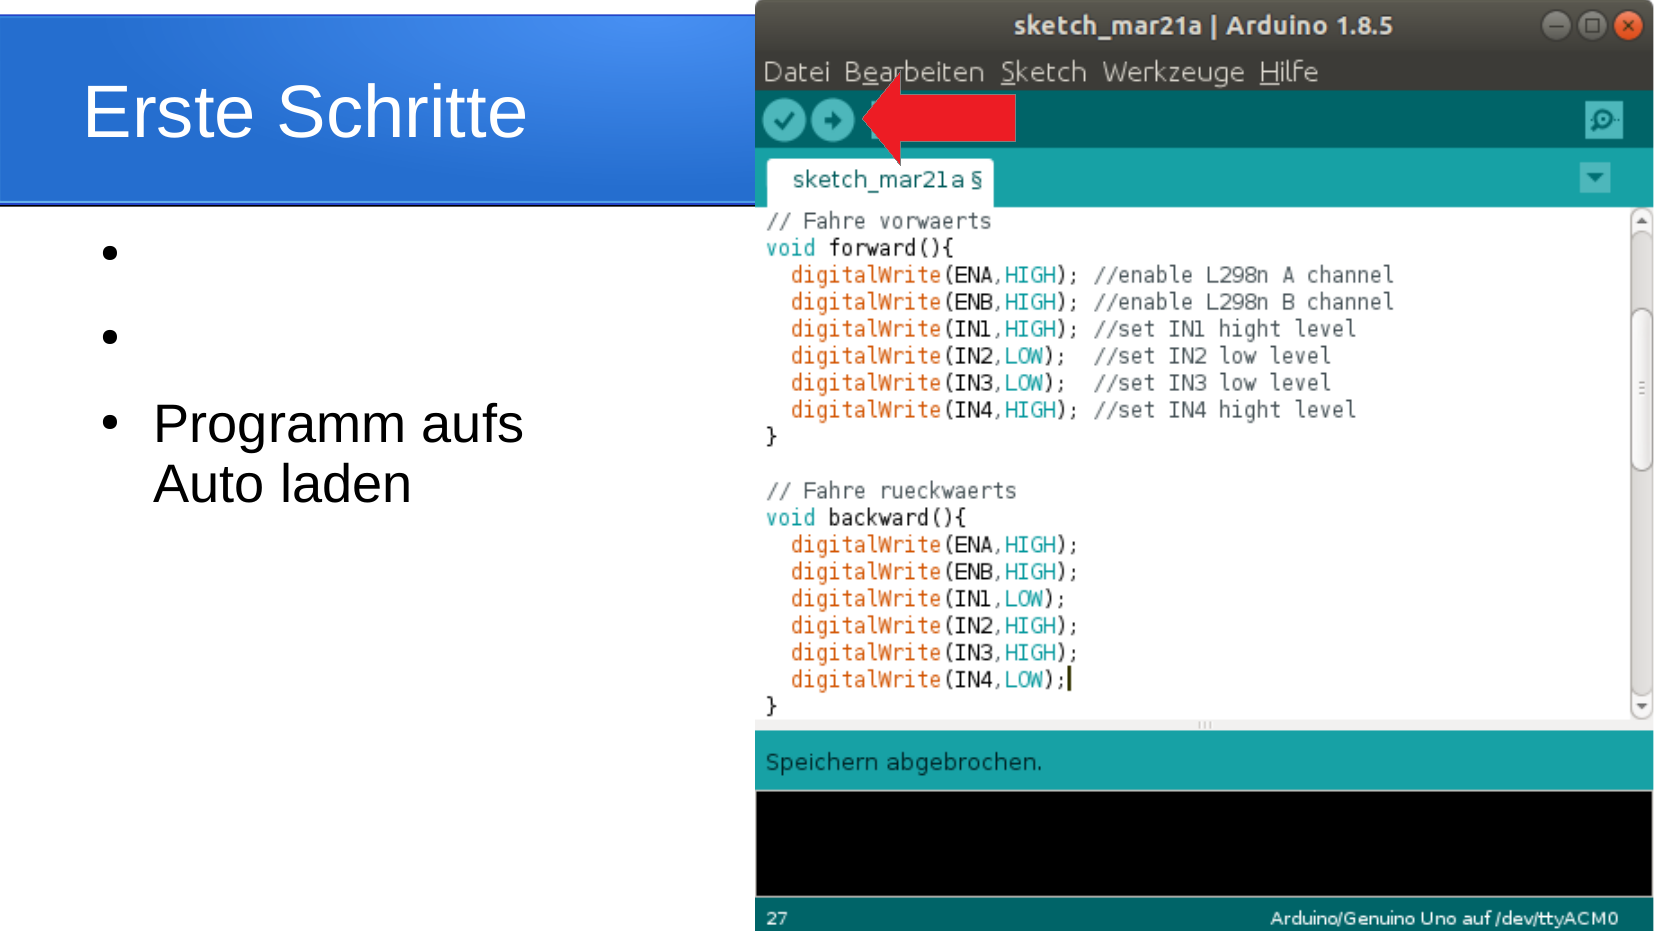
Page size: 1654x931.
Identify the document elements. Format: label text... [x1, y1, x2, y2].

picture [755, 0, 1654, 931]
title Erste Schritte [82, 35, 755, 189]
list Programm aufs Auto laden [82, 224, 603, 764]
text_box [862, 70, 1016, 166]
